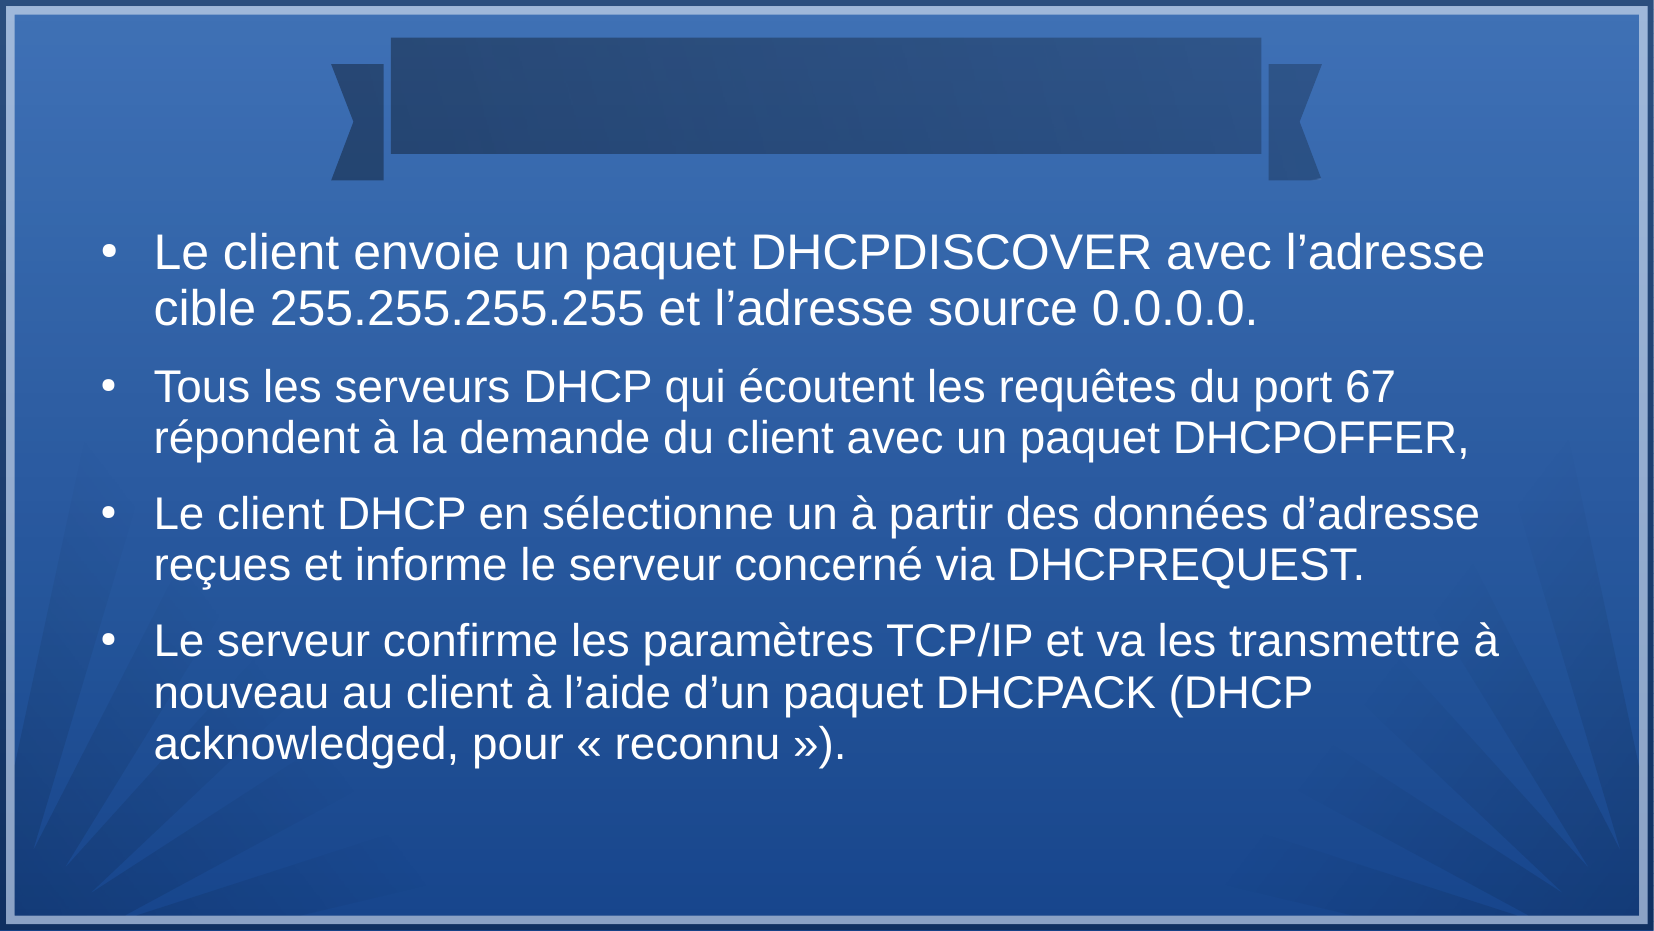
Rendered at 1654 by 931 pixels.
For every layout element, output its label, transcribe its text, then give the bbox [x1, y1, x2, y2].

list Le client envoie un paquet DHCPDISCOVER avec l’adresse cible 255.255.255.255 et l’adresse source 0.0.0.0. Tous les serveurs DHCP qui écoutent les requêtes du port 67 répondent à la demande du client avec un paquet DHCPOFFER, Le client DHCP en sélectionne un à partir des données d’adresse reçues et informe le serveur concerné via DHCPREQUEST. Le serveur confirme les paramètres TCP/IP et va les transmettre à nouveau au client à l’aide d’un paquet DHCPACK (DHCP acknowledged, pour « reconnu »). [82, 224, 1571, 848]
